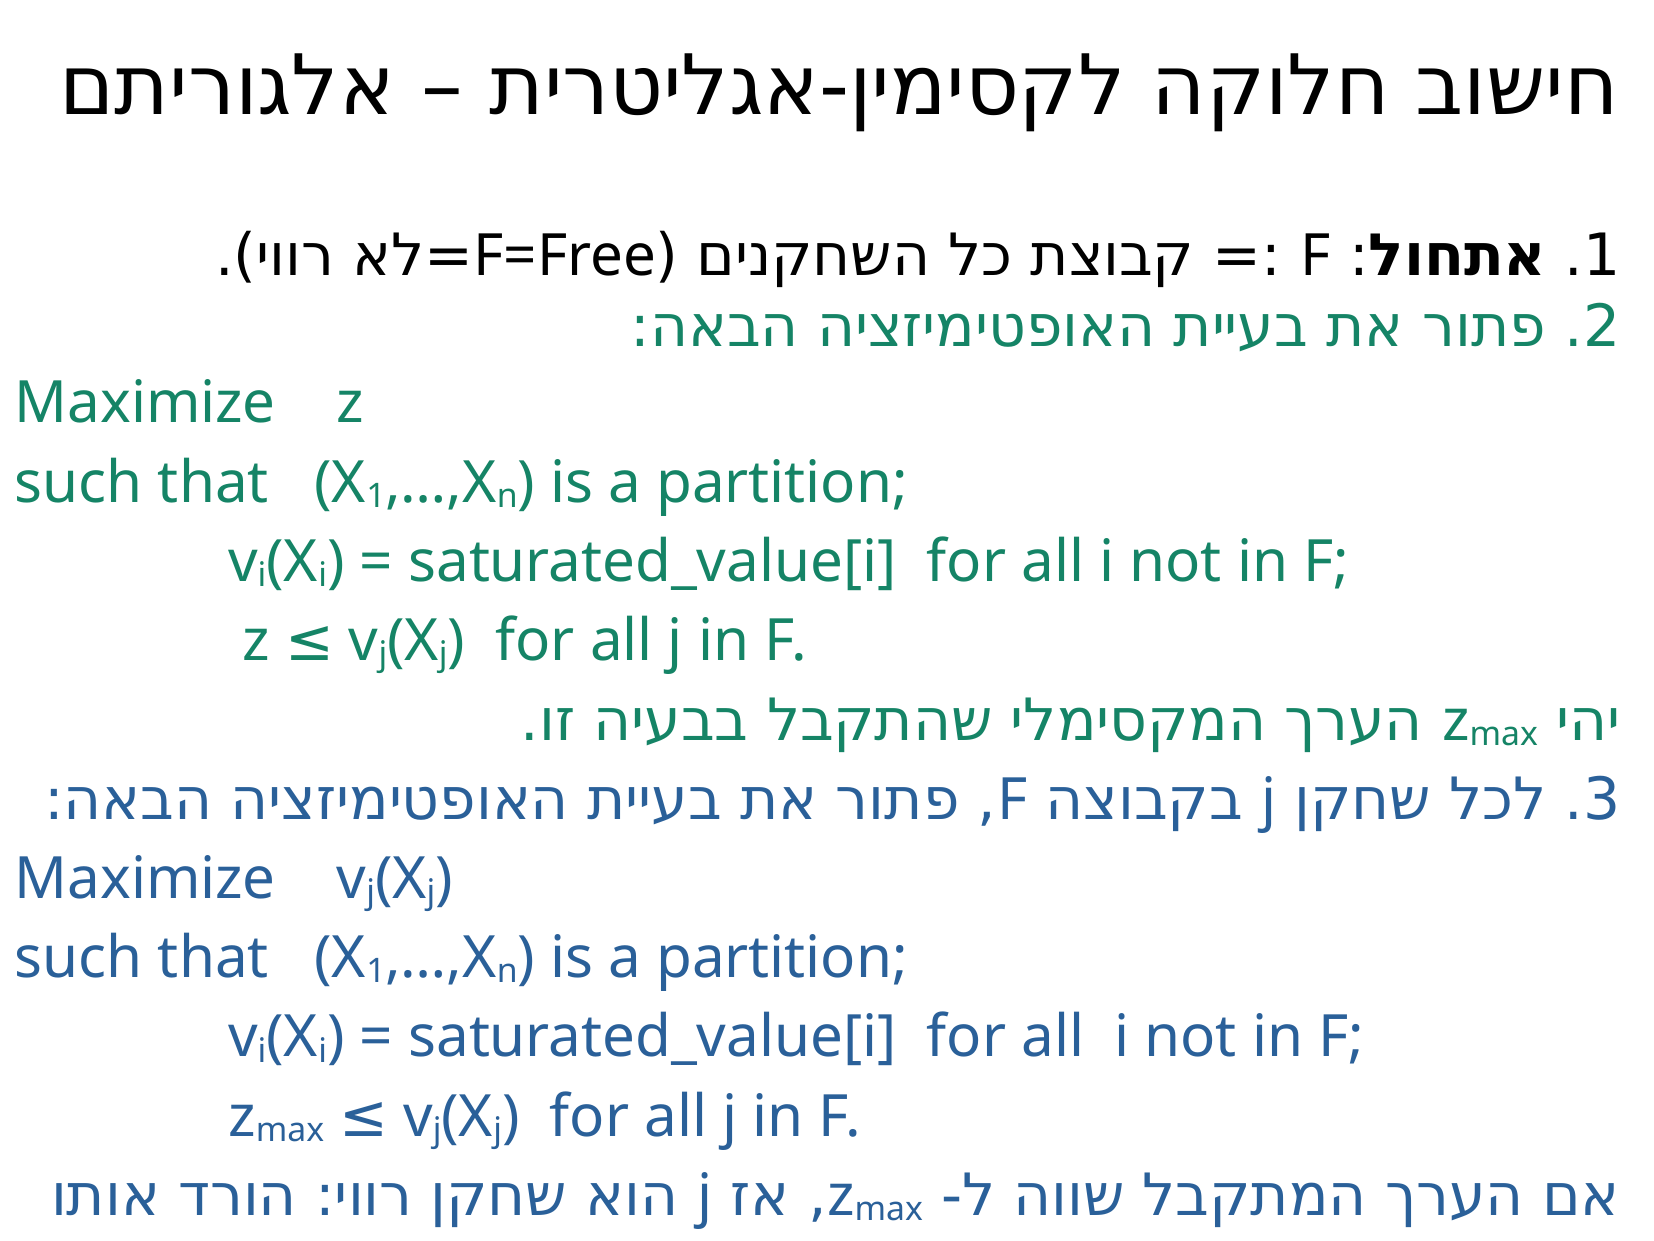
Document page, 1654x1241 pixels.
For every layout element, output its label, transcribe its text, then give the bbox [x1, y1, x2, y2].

text_box חישוב חלוקה לקסימין-אגליטרית – אלגוריתם 1. אתחול: F := קבוצת כל השחקנים (F=Free=לא רווי). 2. פתור את בעיית האופטימיזציה הבאה: Maximize z such that (X1,…,Xn) is a partition; vi(Xi) = saturated_value[i] for all i not in F; z ≤ vj(Xj) for all j in F. יהי zmax הערך המקסימלי שהתקבל בבעיה זו. 3. לכל שחקן j בקבוצה F, פתור את בעיית האופטימיזציה הבאה: Maximize vj(Xj) such that (X1,…,Xn) is a partition; vi(Xi) = saturated_value[i] for all i not in F; zmax ≤ vj(Xj) for all j in F. אם הערך המתקבל שווה ל- zmax, אז j הוא שחקן רווי: הורד אותו מ-F ושמור את ערך-הרוויה שלו: saturated_value[j]=zmax. 4. אם הקבוצה F ריקה – סיים (כולם רוויים); אחרת – חזור לשורה 2. [0, 30, 1636, 1231]
